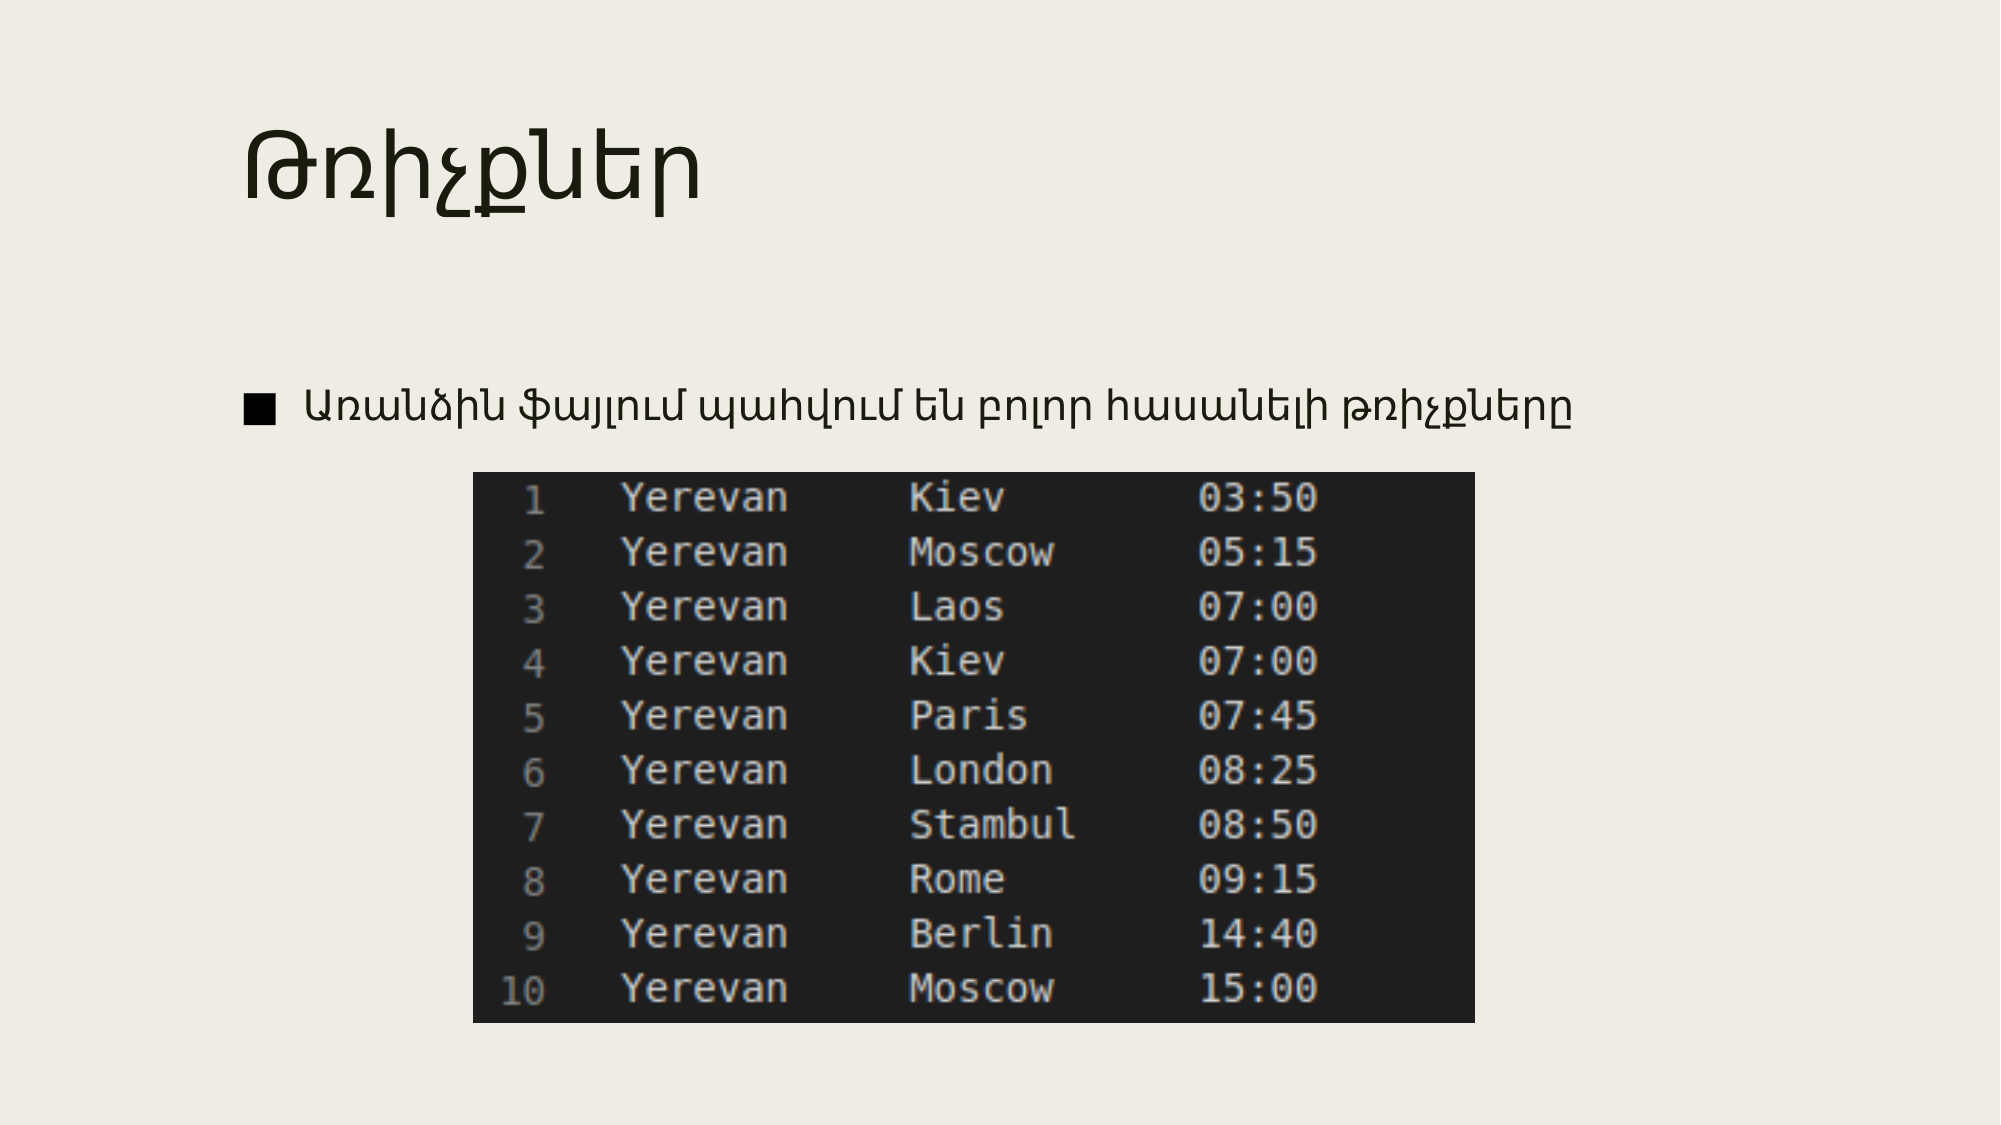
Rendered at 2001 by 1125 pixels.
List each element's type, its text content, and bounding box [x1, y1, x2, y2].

picture [473, 472, 1475, 1023]
title Թռիչքներ [225, 112, 1801, 357]
list Առանձին ֆայլում պահվում են բոլոր հասանելի թռիչքները [225, 375, 1801, 963]
